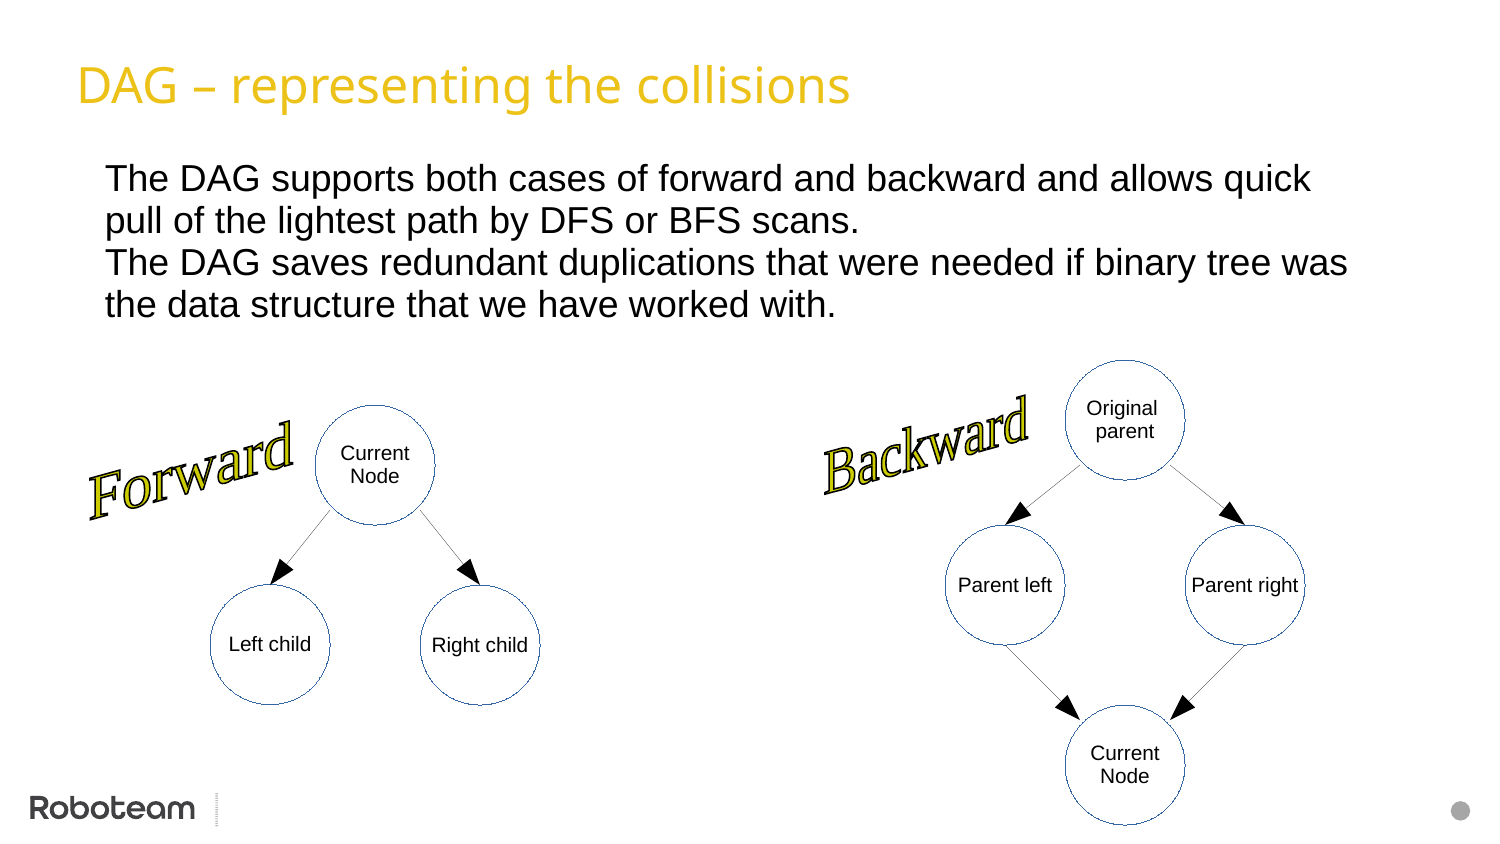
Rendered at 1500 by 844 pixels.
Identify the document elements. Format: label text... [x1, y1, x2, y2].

text_box Forward [265, 420, 293, 470]
text_box Backward [927, 426, 964, 464]
text_box Backward [825, 447, 855, 495]
text_box Forward [90, 470, 120, 520]
text_box Forward [218, 450, 243, 484]
text_box Forward [153, 456, 216, 503]
text_box Left child [210, 584, 331, 705]
text_box Current Node [315, 405, 436, 526]
text_box Backward [902, 426, 928, 473]
text_box Parent right [1185, 525, 1306, 646]
text_box Backward [858, 452, 879, 485]
text_box Original parent [1065, 360, 1186, 481]
text_box Backward [1004, 395, 1028, 444]
text_box Forward [124, 476, 150, 509]
text_box Right child [420, 585, 541, 706]
text_box The DAG supports both cases of forward and backward and allows quick pull of the lightest path by DFS or BFS scans. The DAG saves redundant duplications that were needed if binary tree was the data structure that we have worked with. [90, 150, 1381, 705]
text_box Current Node [1065, 705, 1186, 826]
text_box Parent left [945, 525, 1066, 646]
text_box Backward [965, 422, 986, 455]
title DAG – representing the collisions [61, 45, 1412, 127]
text_box Backward [881, 444, 901, 477]
text_box Backward [987, 415, 1003, 450]
text_box Forward [244, 442, 263, 478]
